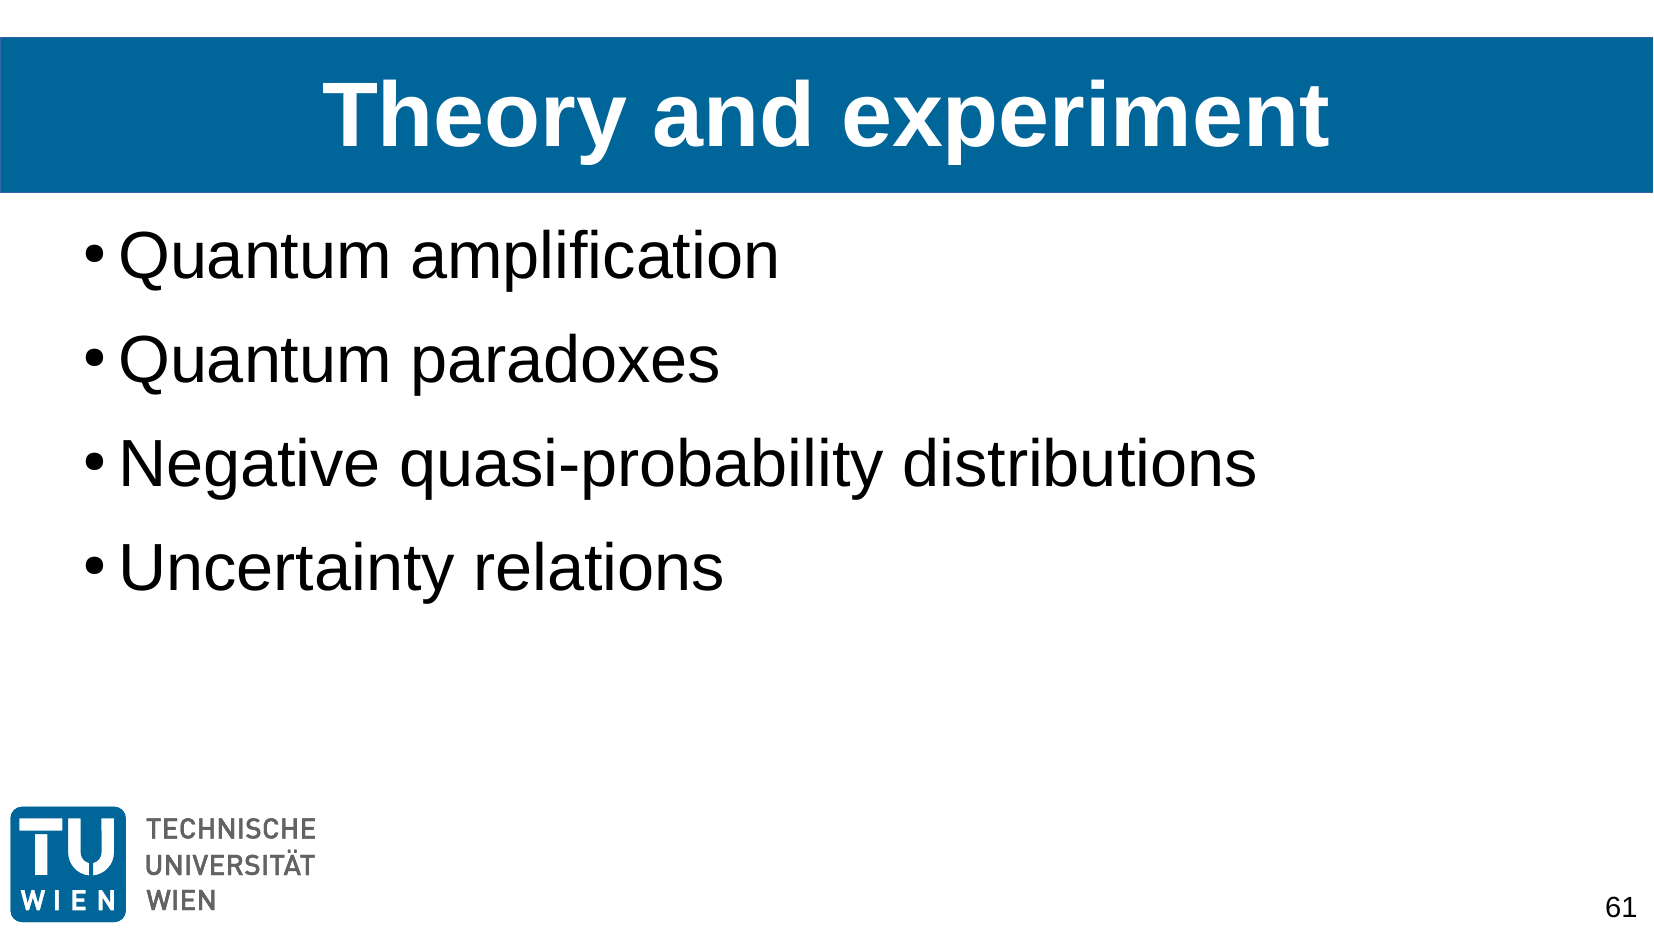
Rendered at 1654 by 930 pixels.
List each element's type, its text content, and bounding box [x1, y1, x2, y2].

list Quantum amplification Quantum paradoxes Negative quasi-probability distributions Uncertainty relations [82, 217, 1571, 757]
title Theory and experiment [0, 37, 1653, 193]
